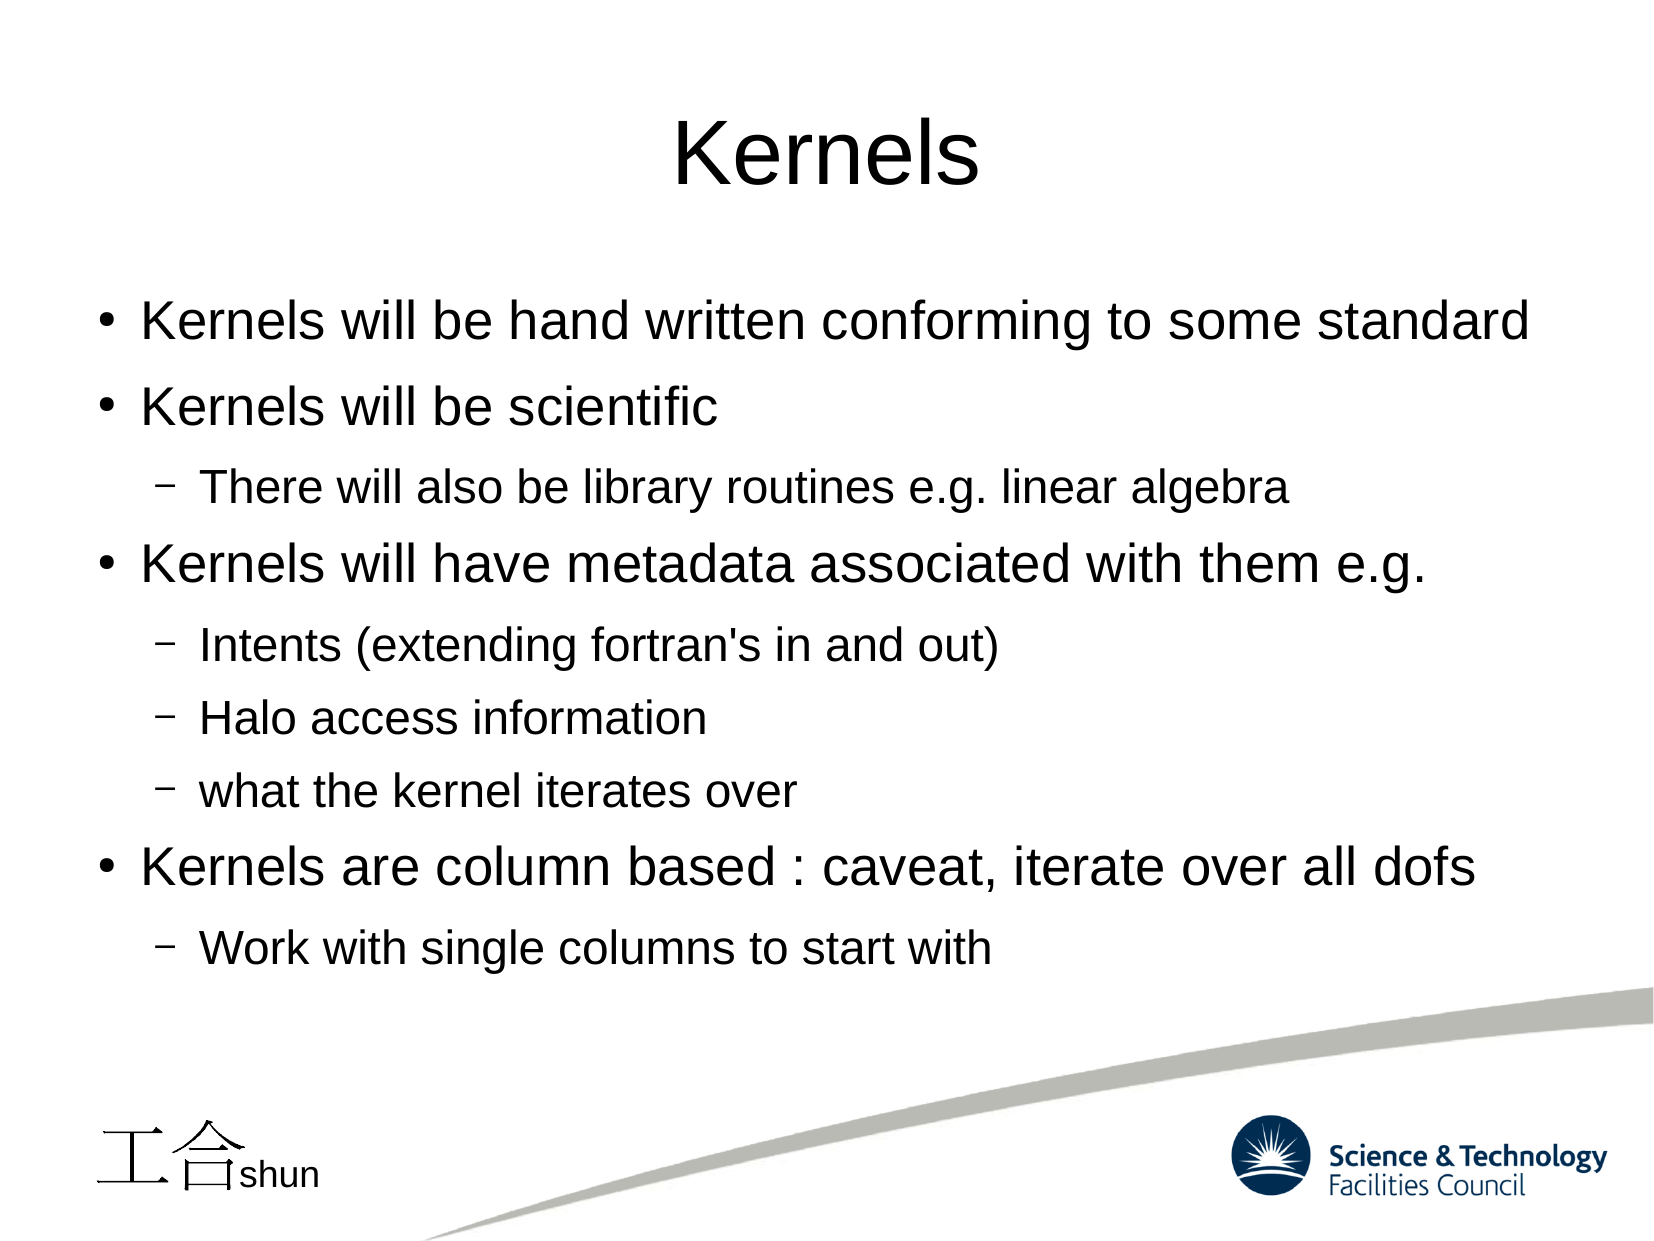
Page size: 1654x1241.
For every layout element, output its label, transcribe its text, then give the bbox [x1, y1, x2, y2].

picture [80, 1110, 278, 1211]
list Kernels will be hand written conforming to some standard Kernels will be scientific There will also be library routines e.g. linear algebra Kernels will have metadata associated with them e.g. Intents (extending fortran's in and out) Halo access information what the kernel iterates over Kernels are column based : caveat, iterate over all dofs Work with single columns to start with [82, 290, 1538, 1010]
picture [410, 986, 1654, 1241]
title Kernels [82, 49, 1571, 257]
